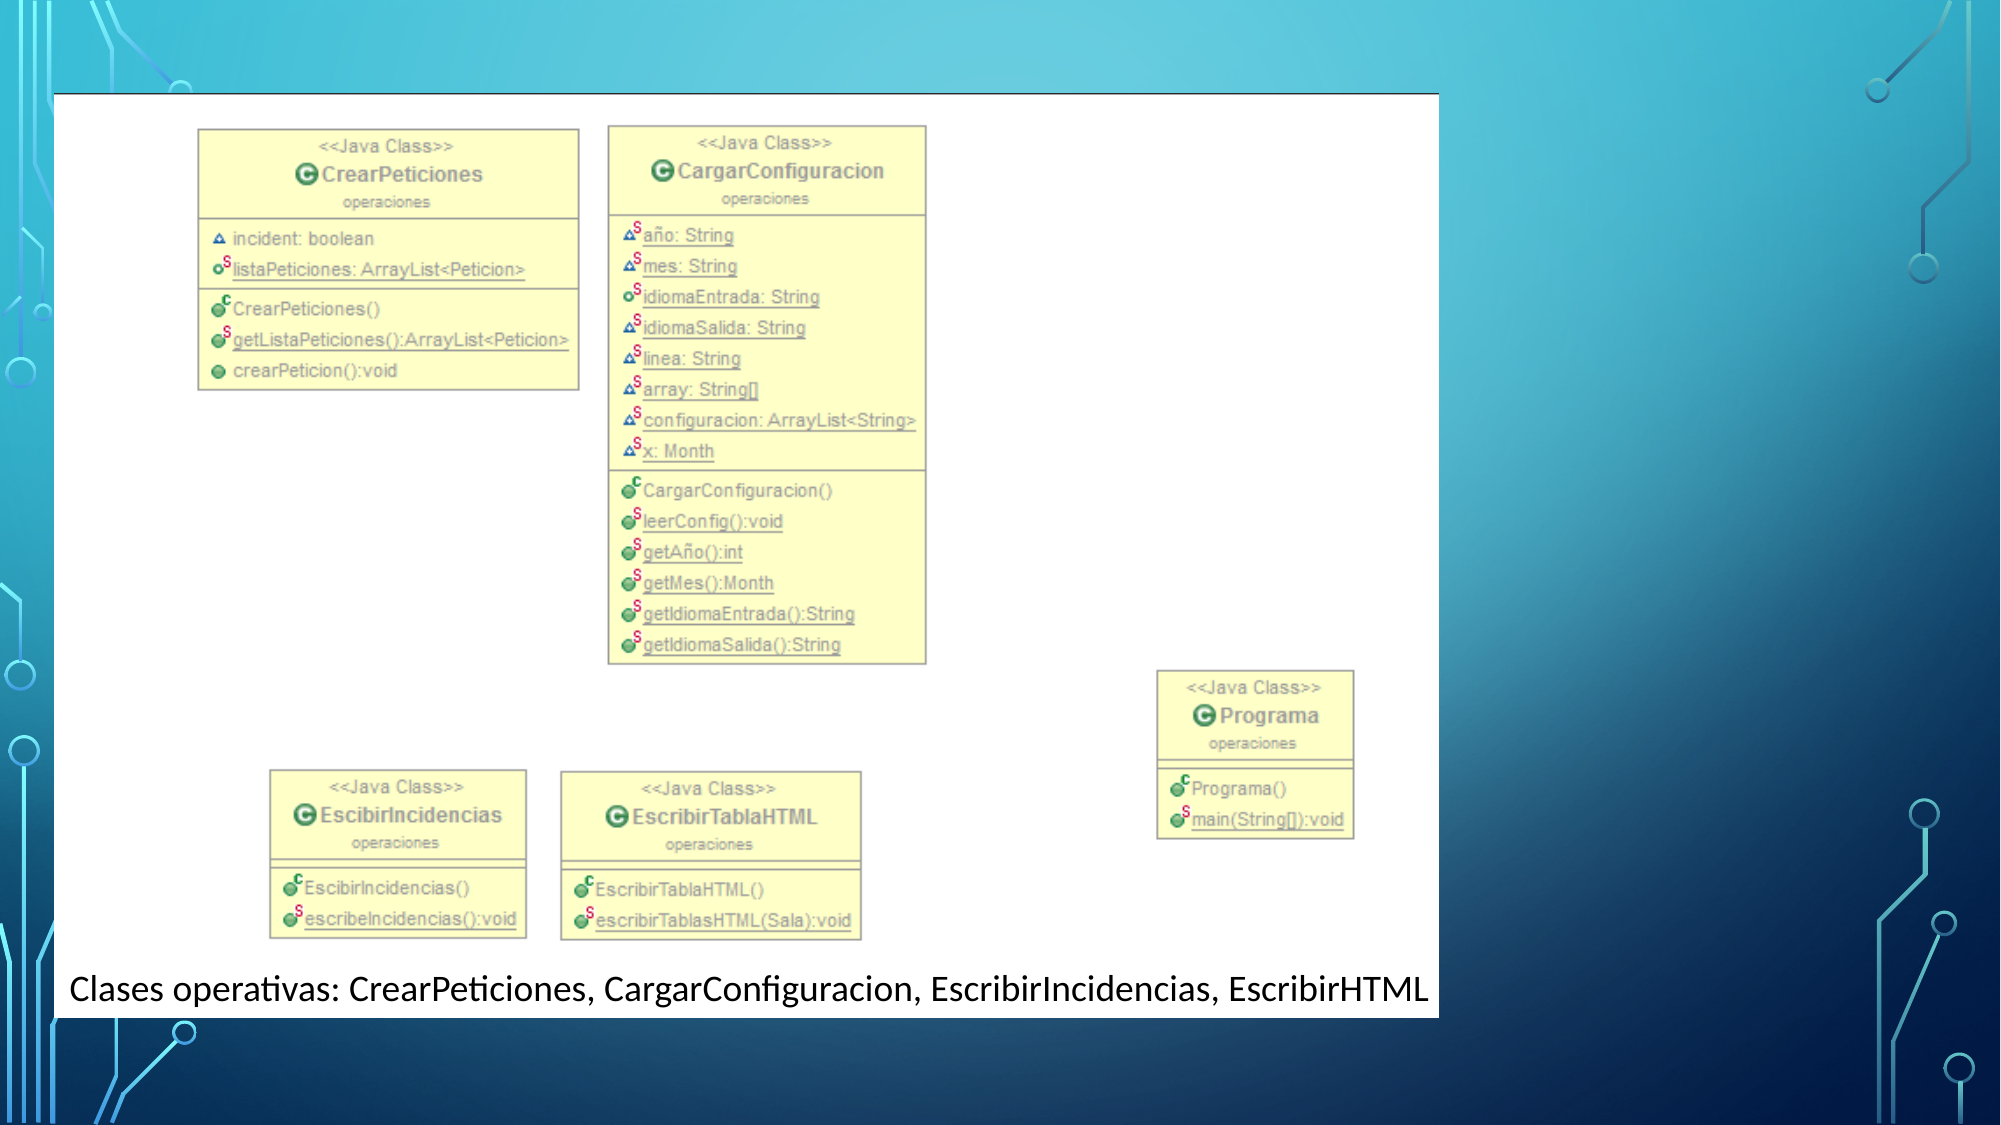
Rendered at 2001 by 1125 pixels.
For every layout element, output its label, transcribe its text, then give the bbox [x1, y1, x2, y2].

picture [54, 93, 1439, 1018]
text_box Clases operativas: CrearPeticiones, CargarConfiguracion, EscribirIncidencias, EscribirHTML [55, 957, 1666, 1017]
